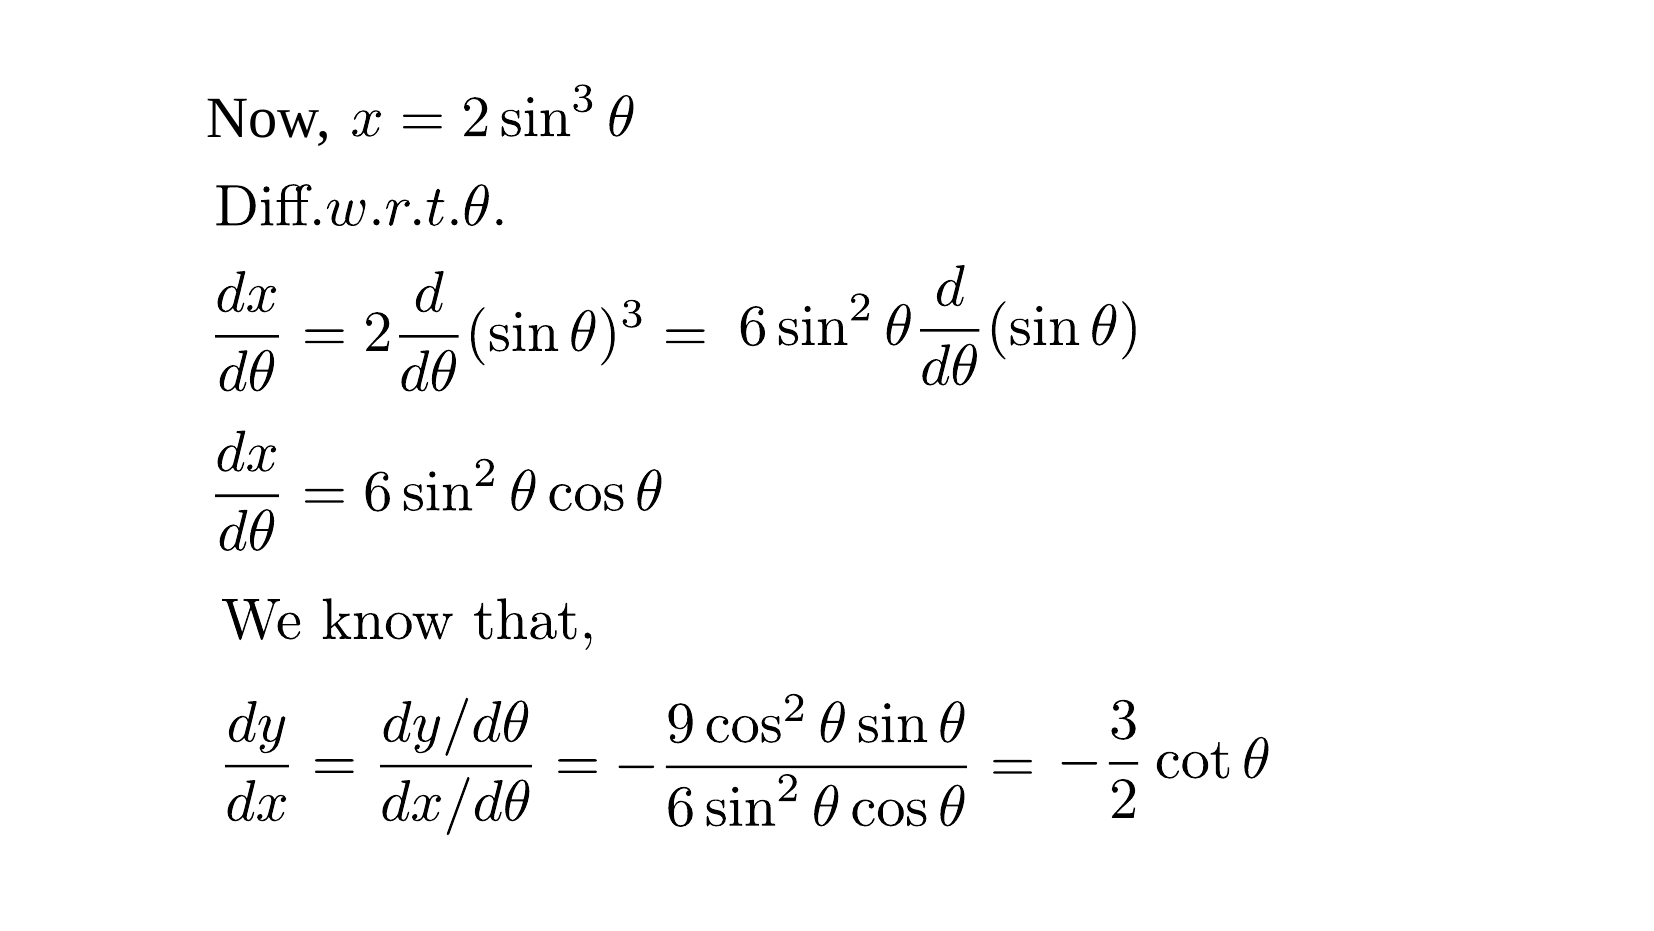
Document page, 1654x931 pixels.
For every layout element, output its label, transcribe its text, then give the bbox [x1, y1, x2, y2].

title Now, [59, 41, 1598, 875]
text_box [215, 430, 662, 551]
text_box [352, 84, 634, 137]
text_box [740, 265, 1136, 386]
text_box [616, 693, 1032, 827]
text_box [225, 697, 597, 836]
text_box [222, 598, 592, 650]
text_box [216, 184, 503, 227]
text_box [215, 271, 705, 392]
text_box [1059, 699, 1269, 818]
